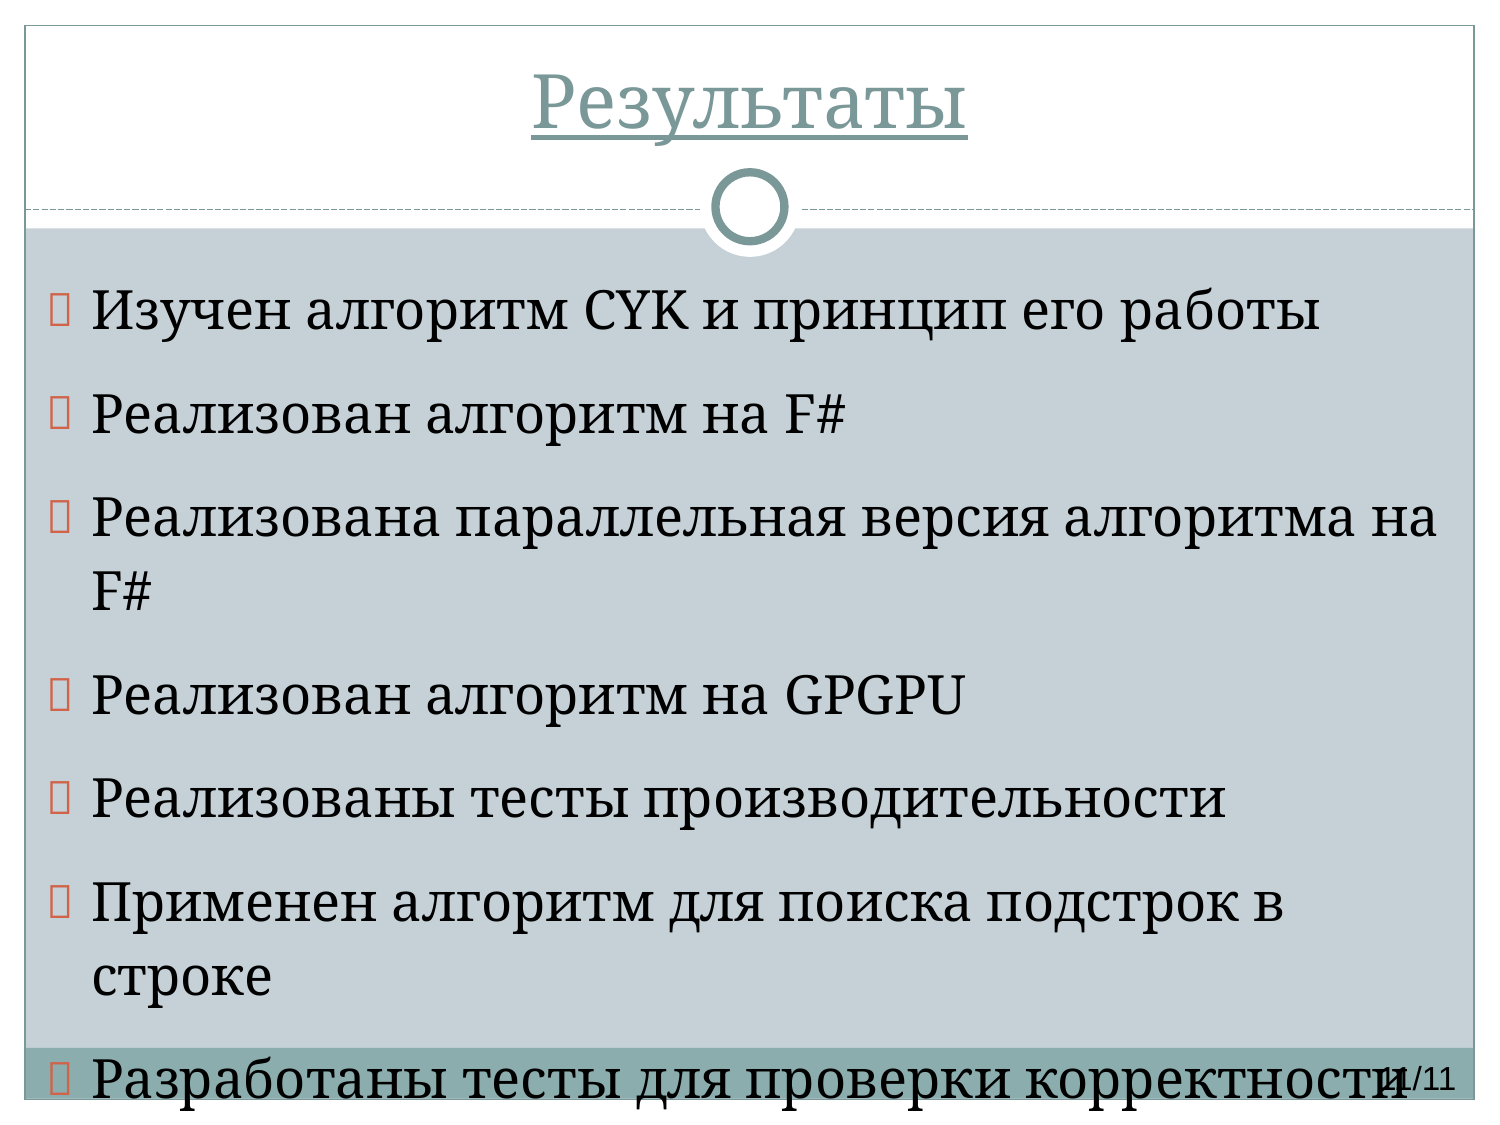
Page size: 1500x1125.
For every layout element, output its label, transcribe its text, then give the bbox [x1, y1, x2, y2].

text_box <номер>/11 [1370, 1053, 1500, 1125]
title Результаты [49, 37, 1450, 162]
list Изучен алгоритм CYK и принцип его работы Реализован алгоритм на F# Реализована параллельная версия алгоритма на F# Реализован алгоритм на GPGPU Реализованы тесты производительности Применен алгоритм для поиска подстрок в строке Разработаны тесты для проверки корректности работы данного алгоритма [46, 271, 1441, 941]
